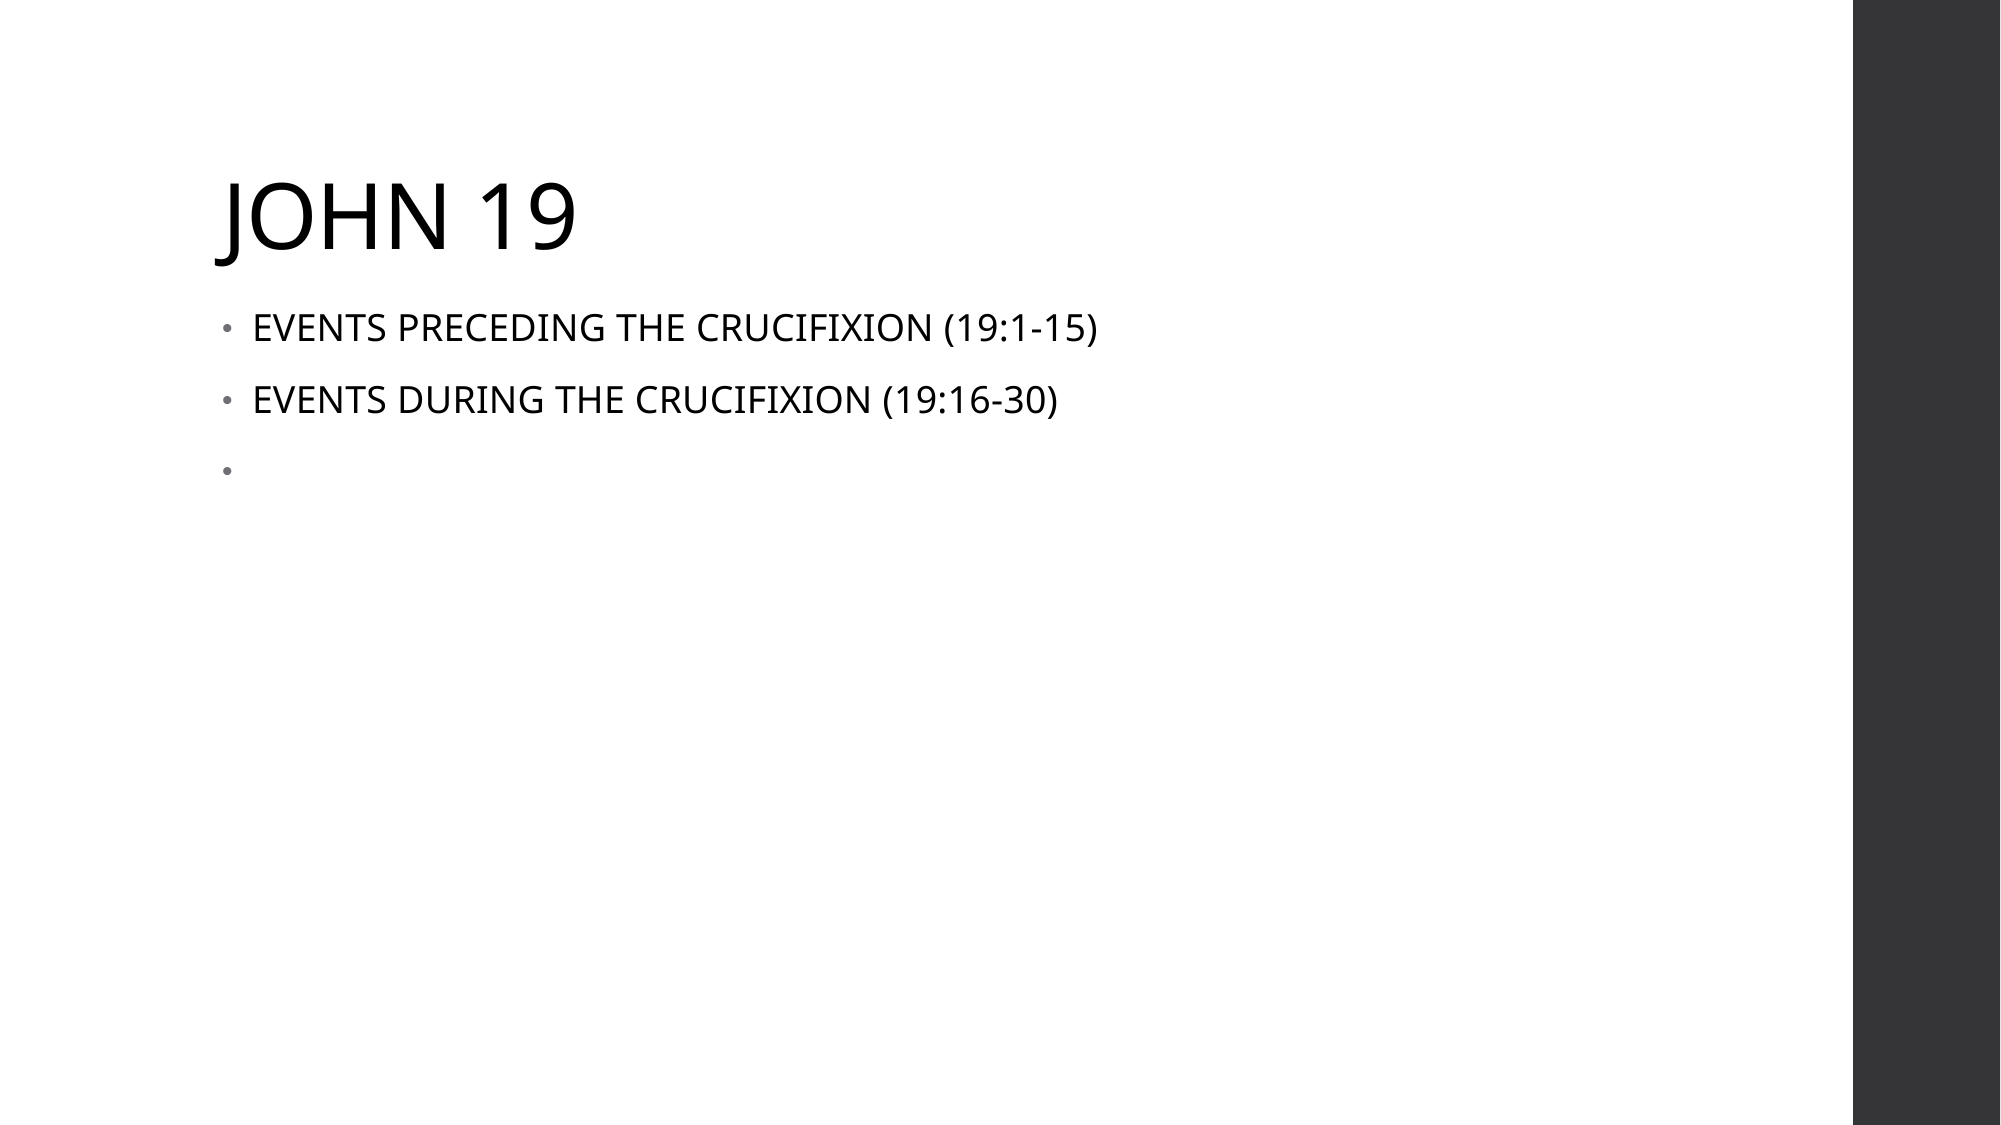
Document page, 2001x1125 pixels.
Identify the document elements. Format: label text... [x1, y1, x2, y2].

list EVENTS PRECEDING THE CRUCIFIXION (19:1-15) EVENTS DURING THE CRUCIFIXION (19:16-30) [206, 299, 1617, 1014]
title JOHN 19 [206, 60, 1797, 278]
